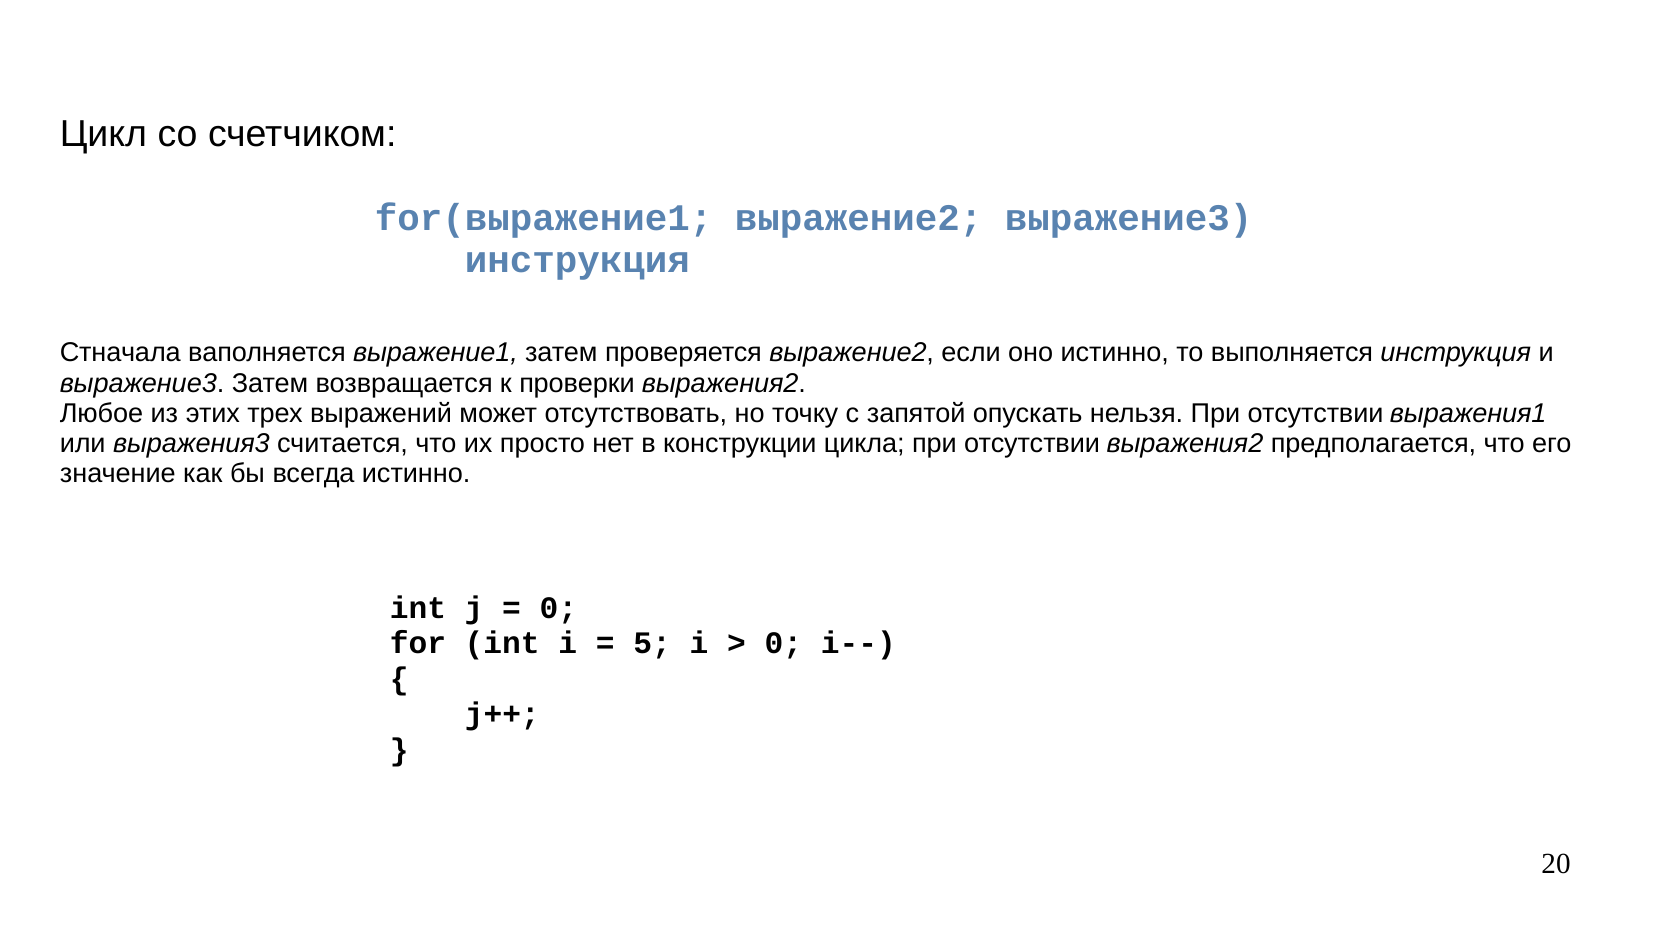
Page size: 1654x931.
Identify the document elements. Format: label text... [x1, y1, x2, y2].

text_box int j = 0; for (int i = 5; i > 0; i--) { j++; } [375, 585, 1006, 781]
text_box Стначала ваполняется выражение1, затем проверяется выражение2, если оно истинно, то выполняется инструкция и выражение3. Затем возвращается к проверки выражения2. Любое из этих трех выражений может отсутствовать, но точку с запятой опускать нельзя. При отсутствии выражения1 или выражения3 считается, что их просто нет в конструкции цикла; при отсутствии выражения2 предполагается, что его значение как бы всегда истинно. [45, 330, 1591, 497]
text_box Цикл со счетчиком: [45, 105, 1366, 162]
text_box for(выражение1; выражение2; выражение3) инструкция [360, 191, 1486, 301]
